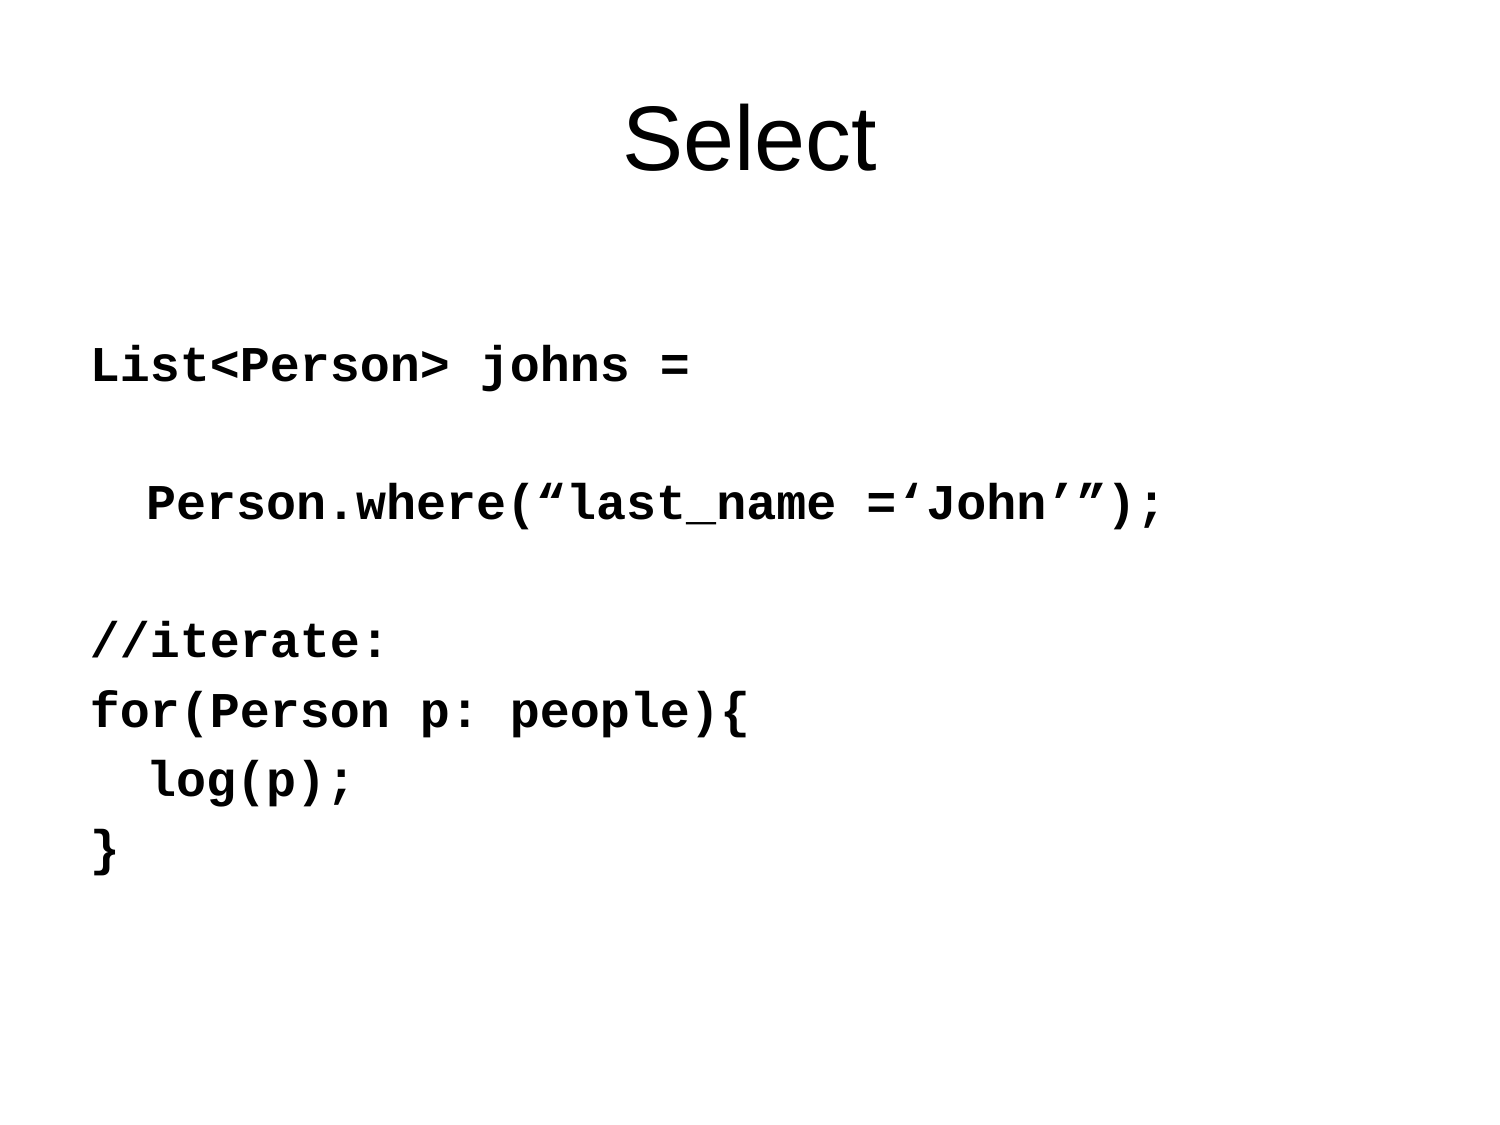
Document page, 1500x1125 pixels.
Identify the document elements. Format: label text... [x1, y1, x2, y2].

title Select [75, 45, 1426, 233]
list List<Person> johns = Person.where(“last_name =‘John’”); //iterate: for(Person p: people){ log(p); } [75, 262, 1426, 1005]
